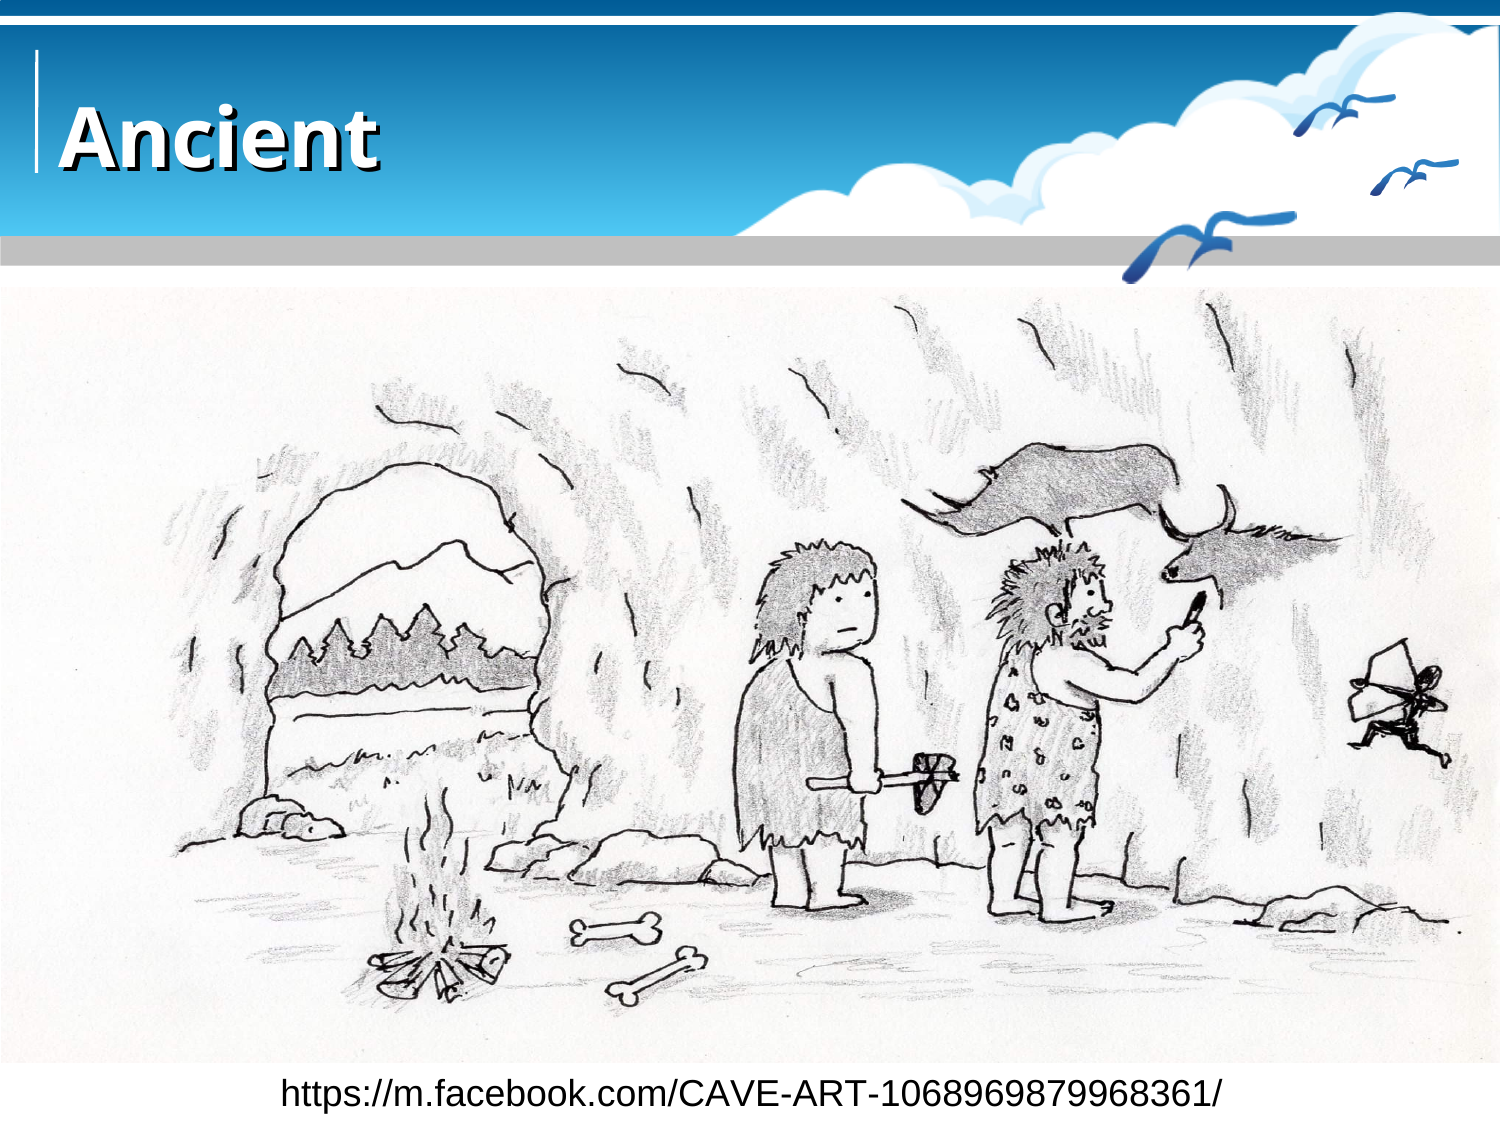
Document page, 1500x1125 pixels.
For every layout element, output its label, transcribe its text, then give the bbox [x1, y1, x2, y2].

title Ancient [59, 86, 1465, 186]
picture [1, 287, 1500, 1063]
text_box https://m.facebook.com/CAVE-ART-1068969879968361/ [265, 1067, 1238, 1122]
picture [730, 12, 1500, 284]
